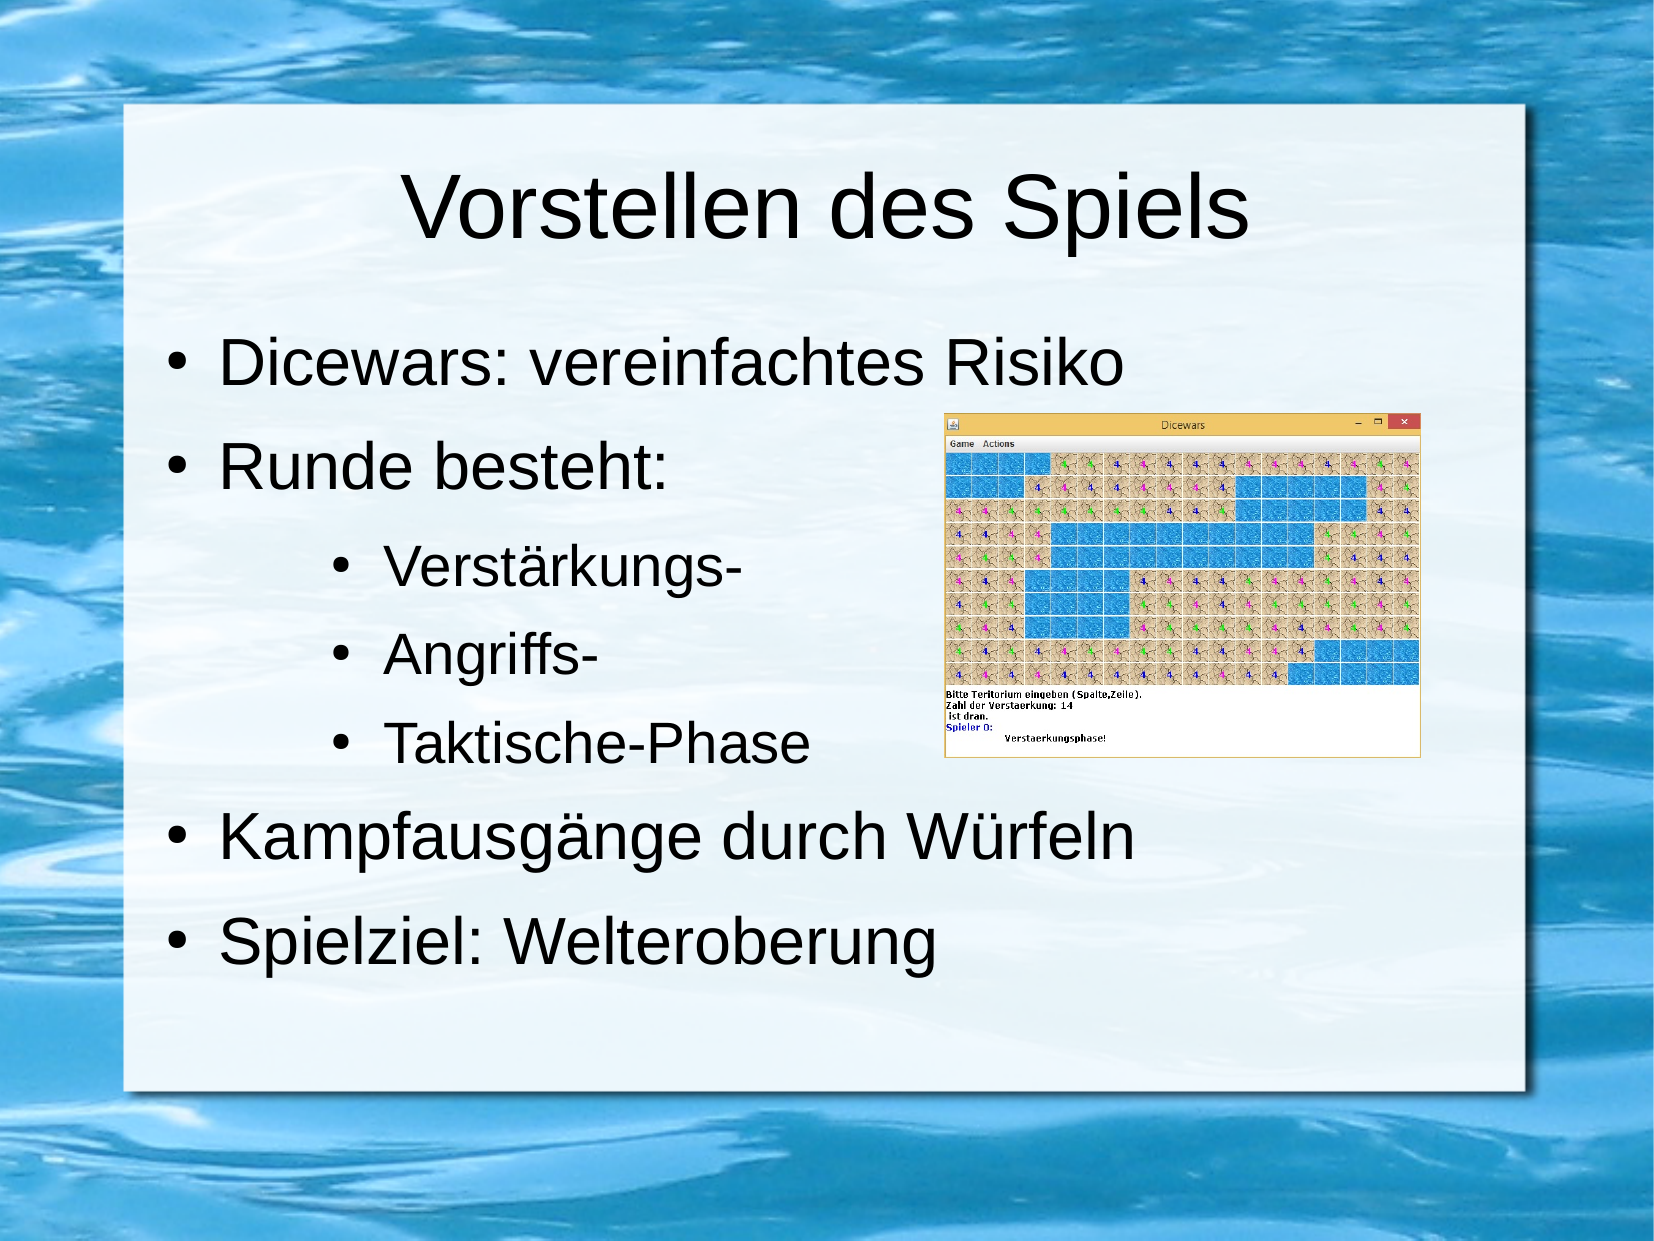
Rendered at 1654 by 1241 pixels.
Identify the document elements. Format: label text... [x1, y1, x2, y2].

picture [0, 0, 1654, 1241]
title Vorstellen des Spiels [147, 118, 1506, 296]
list Dicewars: vereinfachtes Risiko Runde besteht: Verstärkungs- Angriffs- Taktische-Phase Kampfausgänge durch Würfeln Spielziel: Welteroberung [147, 324, 1506, 1063]
